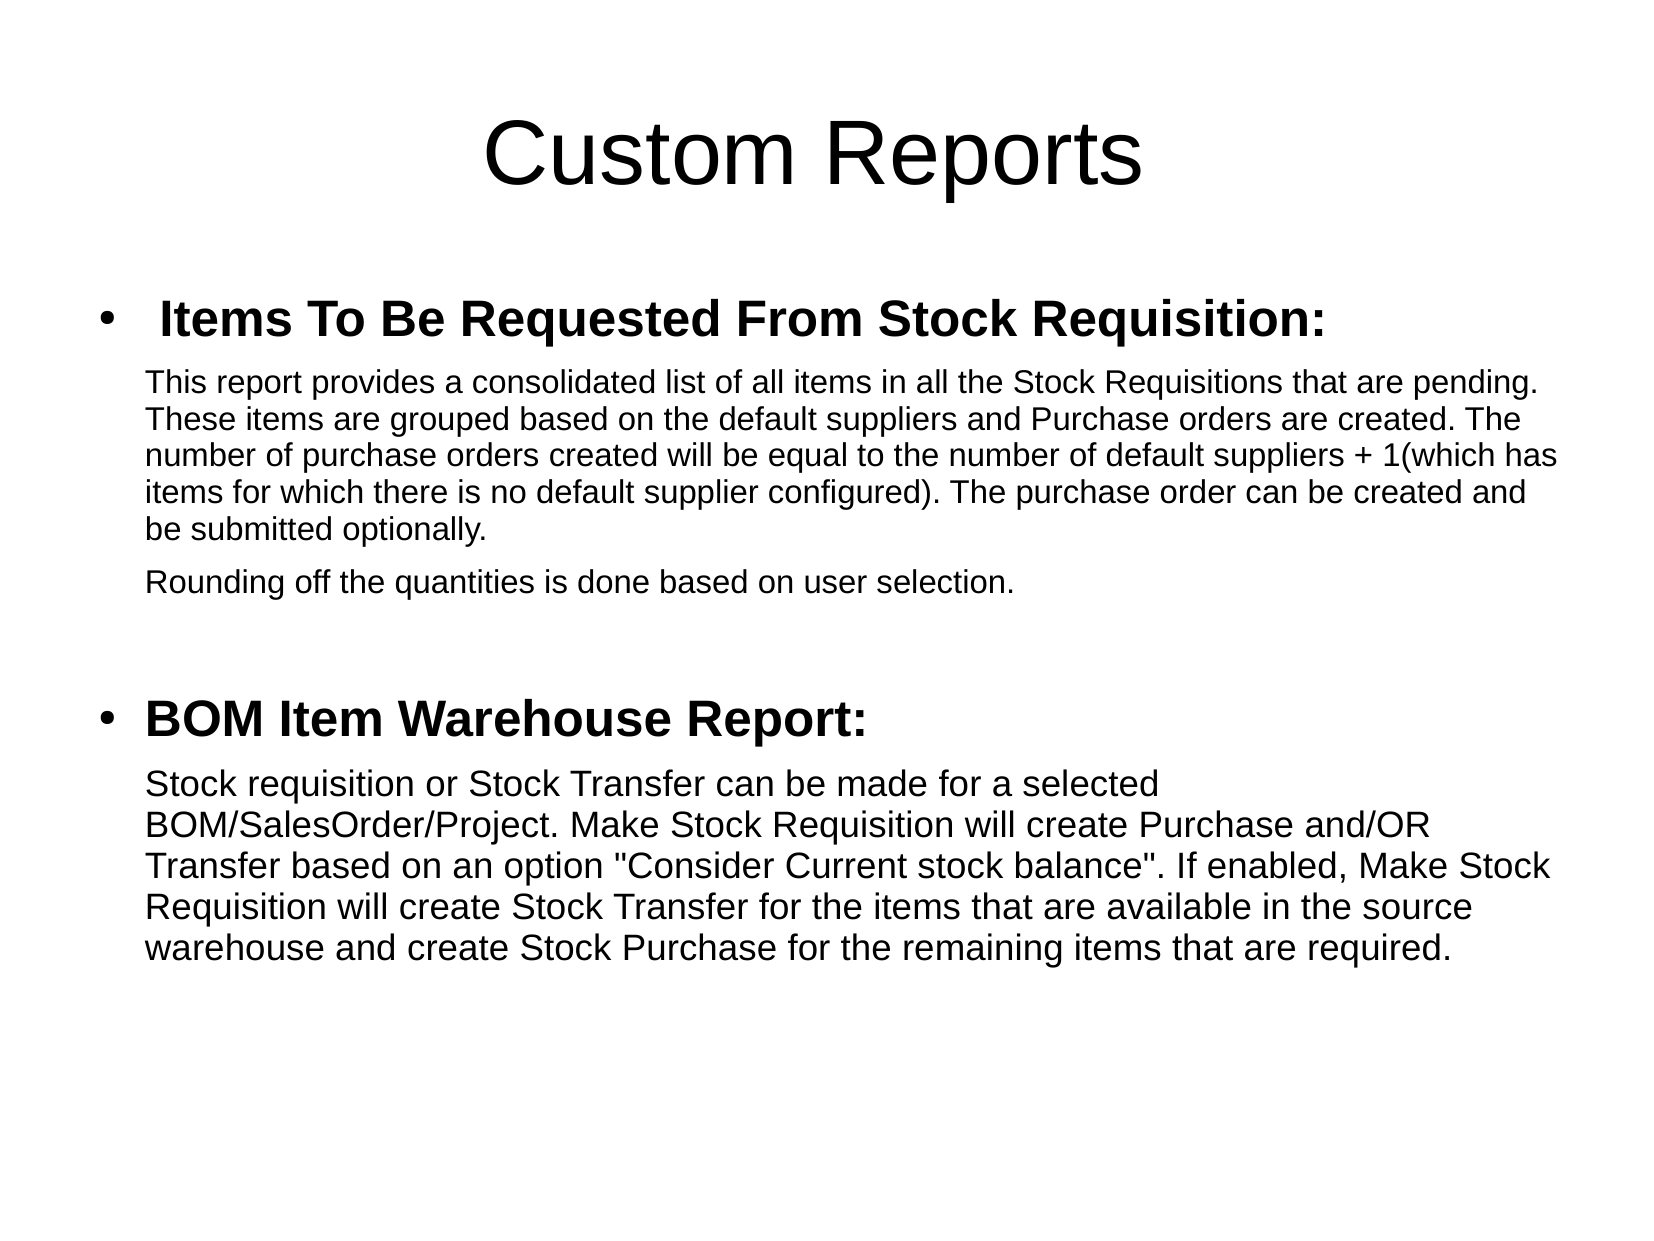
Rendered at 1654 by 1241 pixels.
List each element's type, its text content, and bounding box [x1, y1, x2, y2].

title Custom Reports [82, 49, 1571, 257]
list Items To Be Requested From Stock Requisition: This report provides a consolidated list of all items in all the Stock Requisitions that are pending. These items are grouped based on the default suppliers and Purchase orders are created. The number of purchase orders created will be equal to the number of default suppliers + 1(which has items for which there is no default supplier configured). The purchase order can be created and be submitted optionally. Rounding off the quantities is done based on user selection. BOM Item Warehouse Report: Stock requisition or Stock Transfer can be made for a selected BOM/SalesOrder/Project. Make Stock Requisition will create Purchase and/OR Transfer based on an option "Consider Current stock balance". If enabled, Make Stock Requisition will create Stock Transfer for the items that are available in the source warehouse and create Stock Purchase for the remaining items that are required. [82, 290, 1571, 1010]
